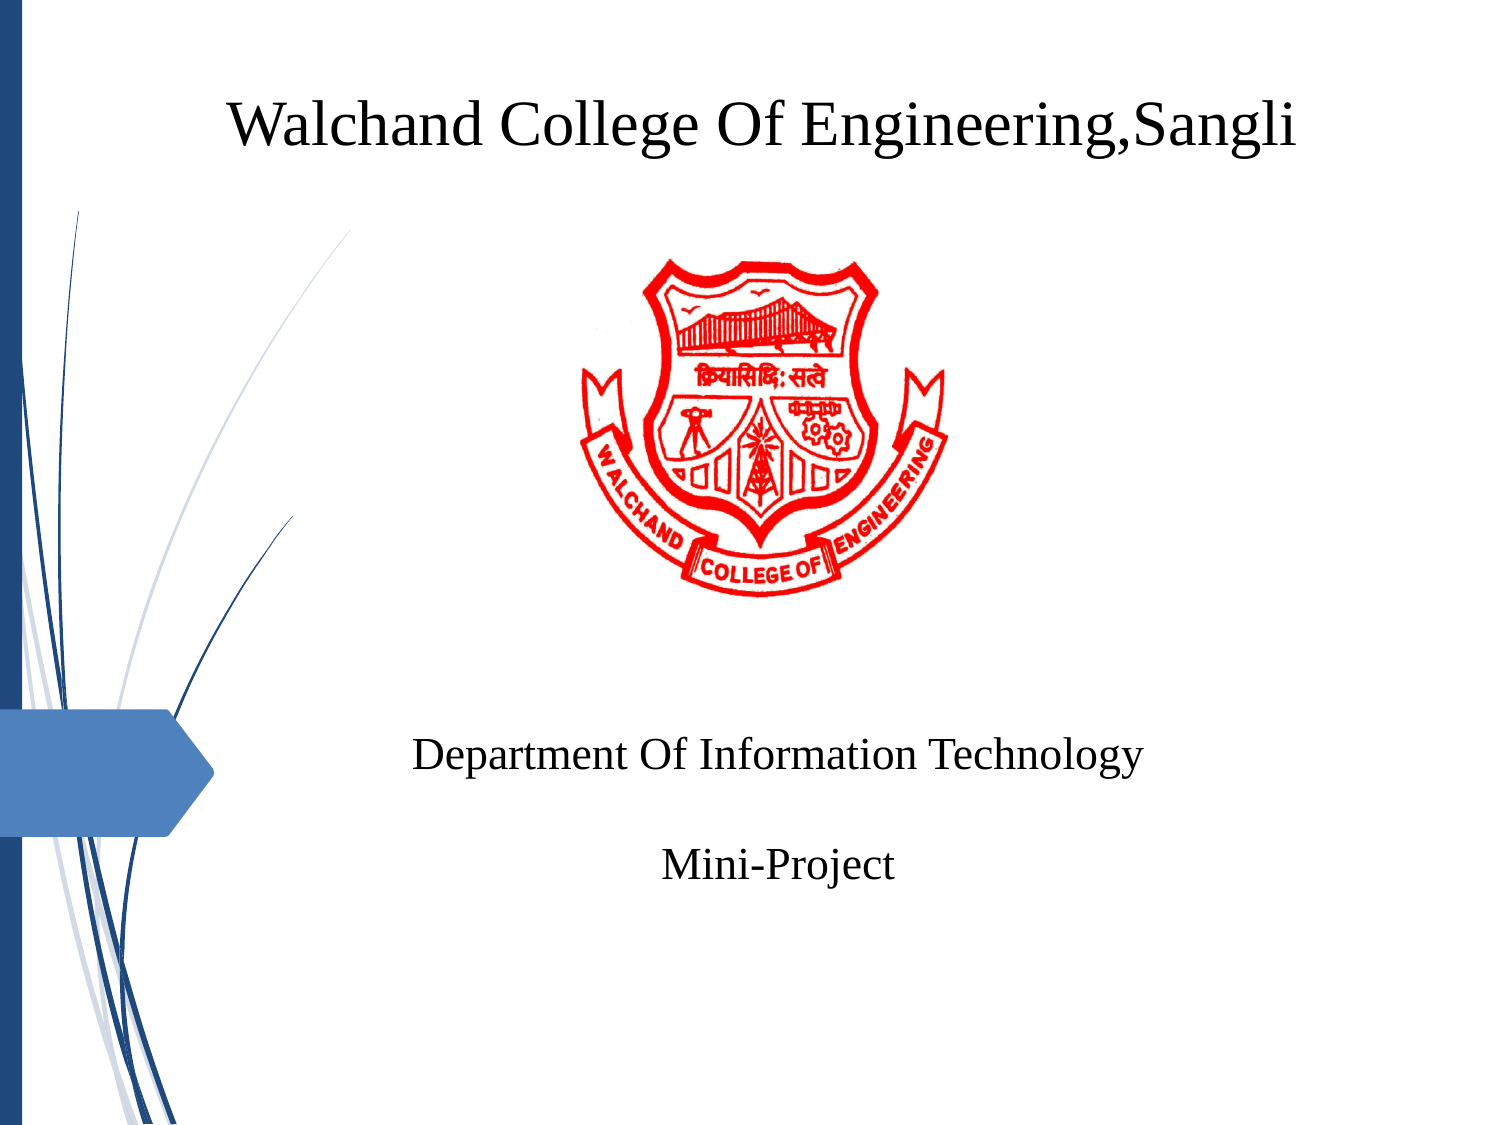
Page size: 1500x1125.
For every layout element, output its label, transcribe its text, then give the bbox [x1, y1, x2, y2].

picture [563, 247, 960, 607]
text_box Walchand College Of Engineering,Sangli [160, 65, 1365, 206]
text_box Department Of Information Technology Mini-Project [176, 708, 1380, 849]
